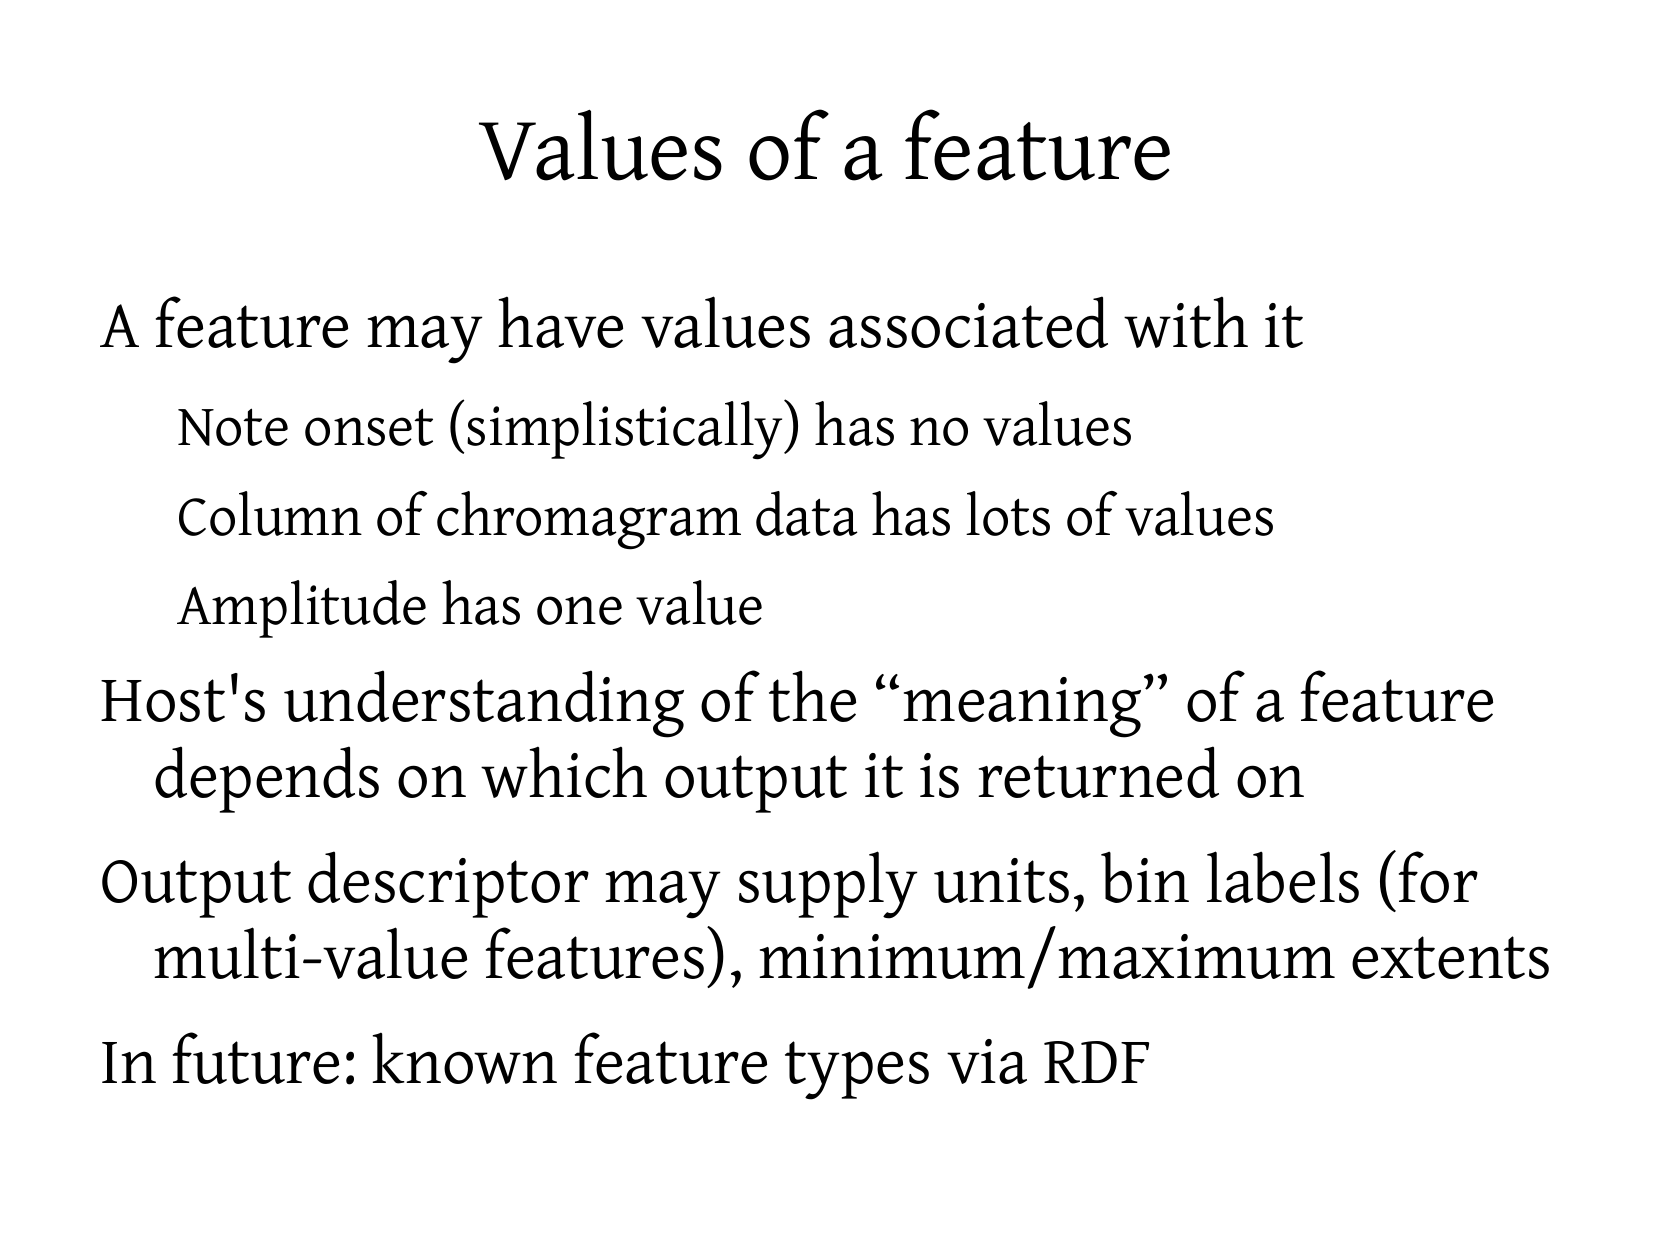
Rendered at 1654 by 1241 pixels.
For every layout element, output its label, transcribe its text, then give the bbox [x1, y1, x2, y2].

title Values of a feature [82, 56, 1571, 250]
list A feature may have values associated with it Note onset (simplistically) has no values Column of chromagram data has lots of values Amplitude has one value Host's understanding of the “meaning” of a feature depends on which output it is returned on Output descriptor may supply units, bin labels (for multi-value features), minimum/maximum extents In future: known feature types via RDF [82, 290, 1571, 1100]
